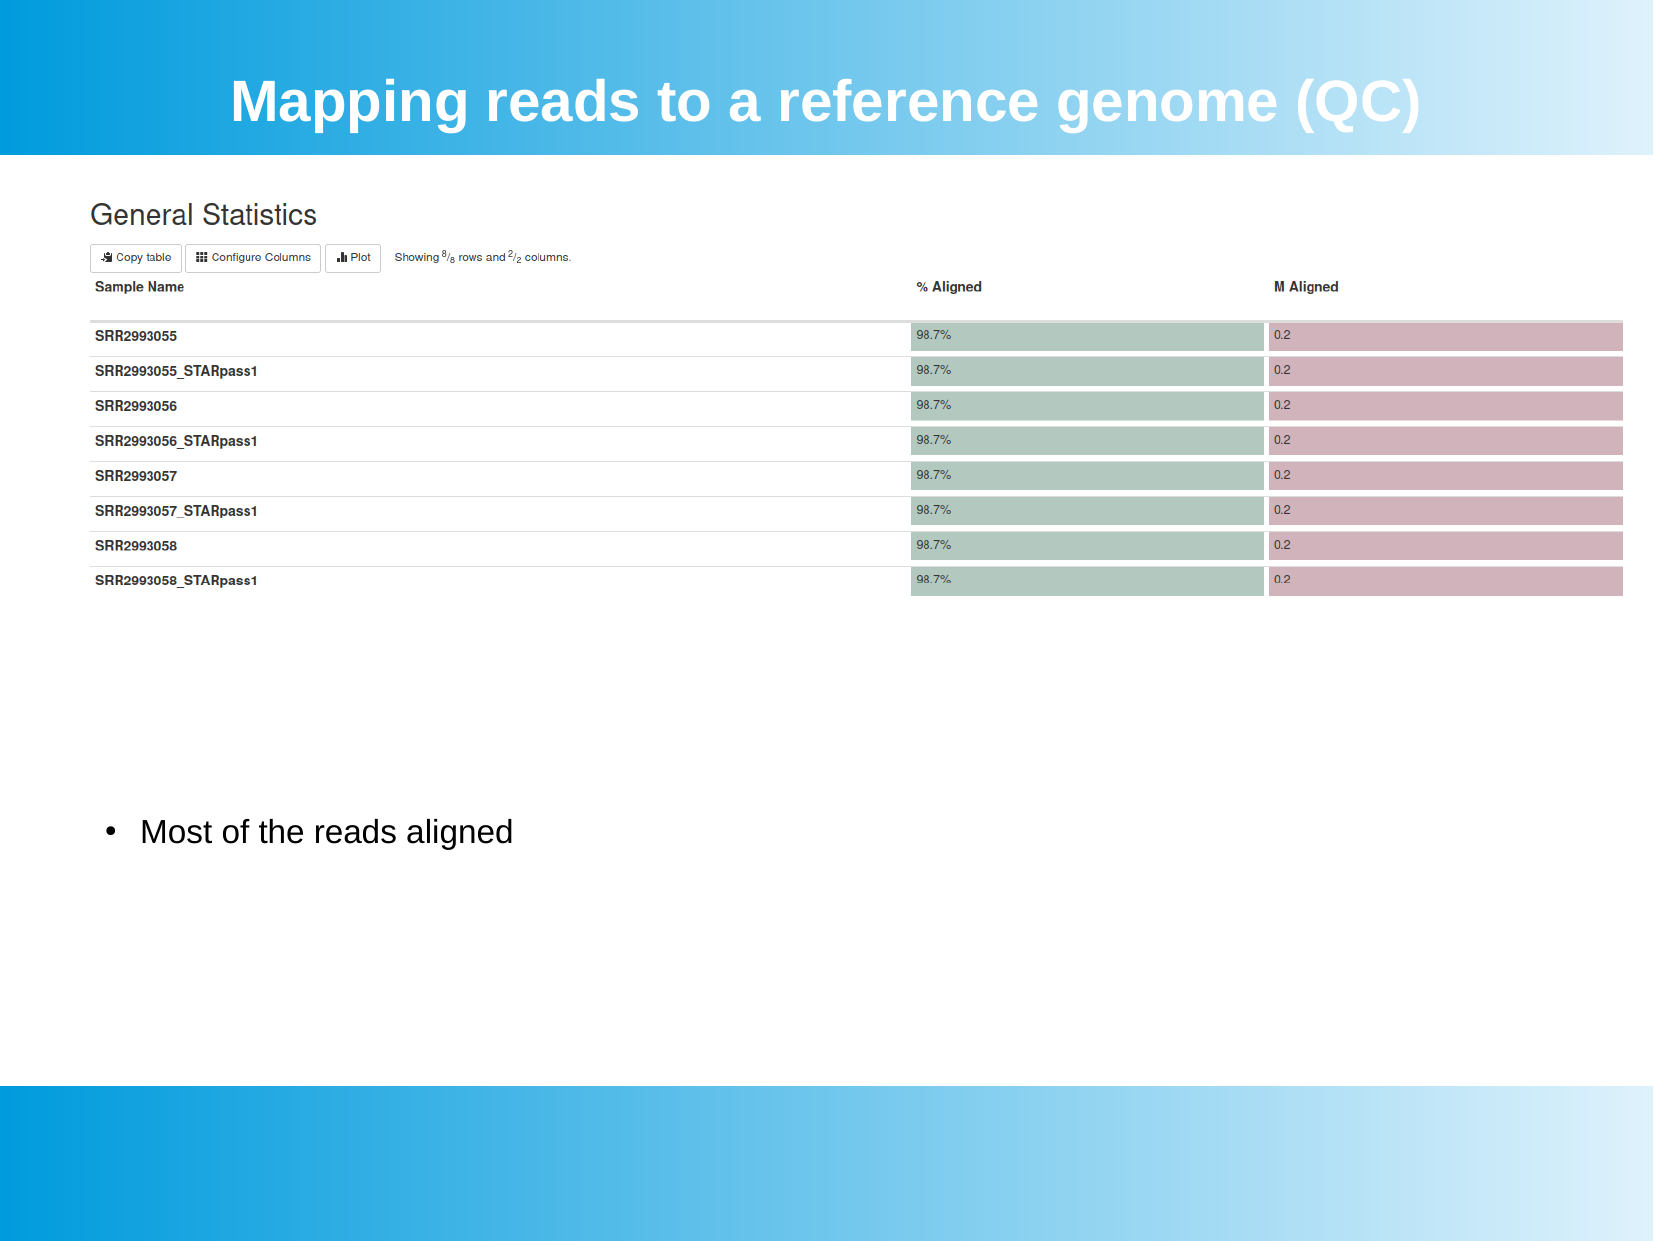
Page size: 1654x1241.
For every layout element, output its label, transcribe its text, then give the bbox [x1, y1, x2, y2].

title Mapping reads to a reference genome (QC) [82, 49, 1571, 155]
picture [86, 194, 1636, 616]
text_box Most of the reads aligned [90, 787, 1561, 1081]
